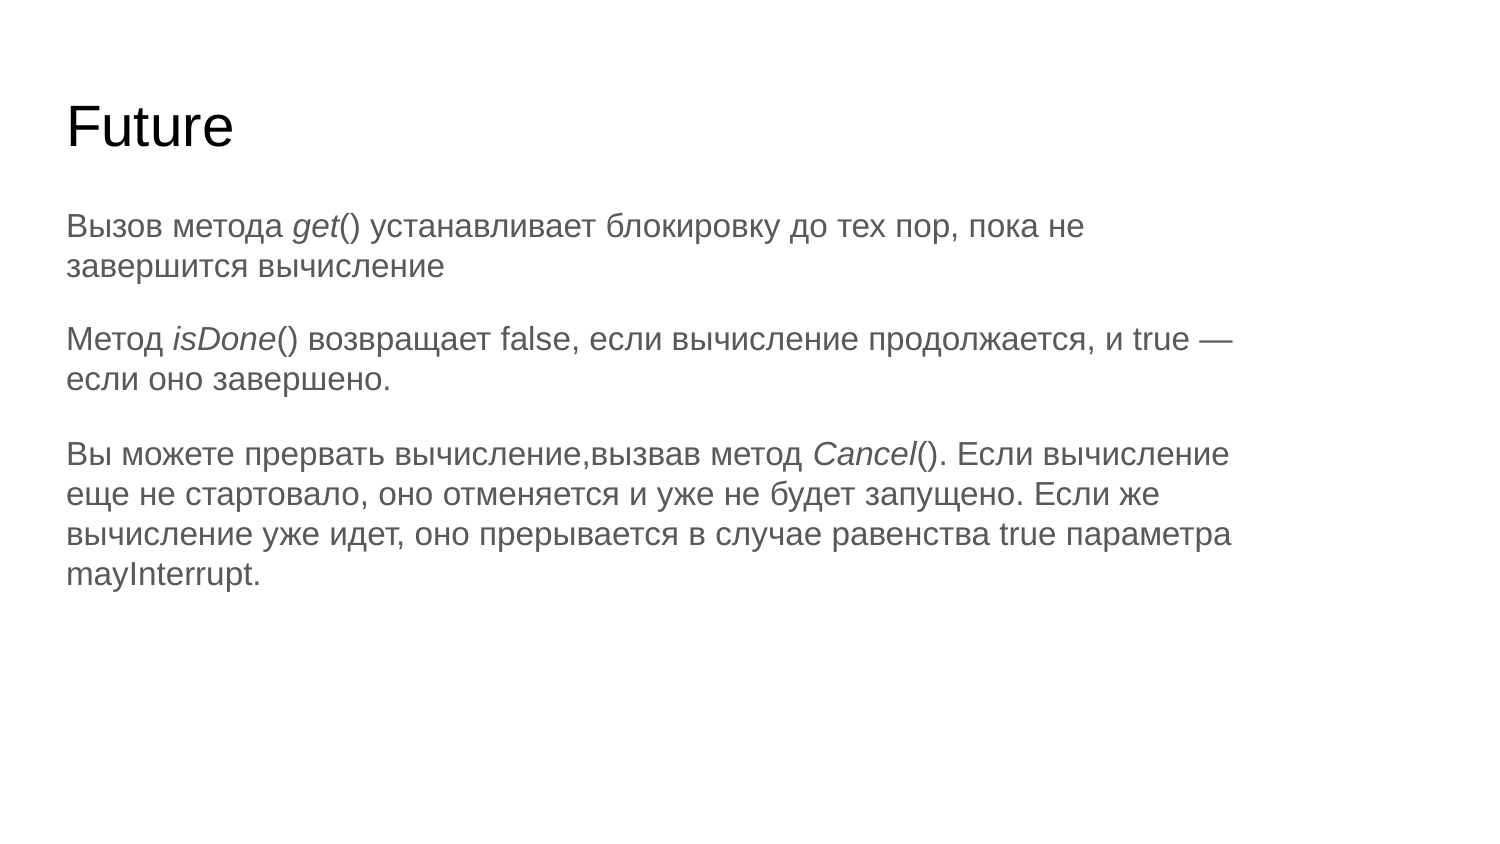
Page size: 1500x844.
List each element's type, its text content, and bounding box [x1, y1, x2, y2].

list Вызов метода get() устанавливает блокировку до тех пор, пока не завершится вычисление Метод isDone() возвращает false, если вычисление продолжается, и true — если оно завершено. Вы можете прервать вычисление,вызвав метод Cancel(). Если вычисление еще не стартовало, оно отменяется и уже не будет запущено. Если же вычисление уже идет, оно прерывается в случае равенства true параметра mayInterrupt. [51, 189, 1284, 750]
title Future [51, 72, 1449, 167]
